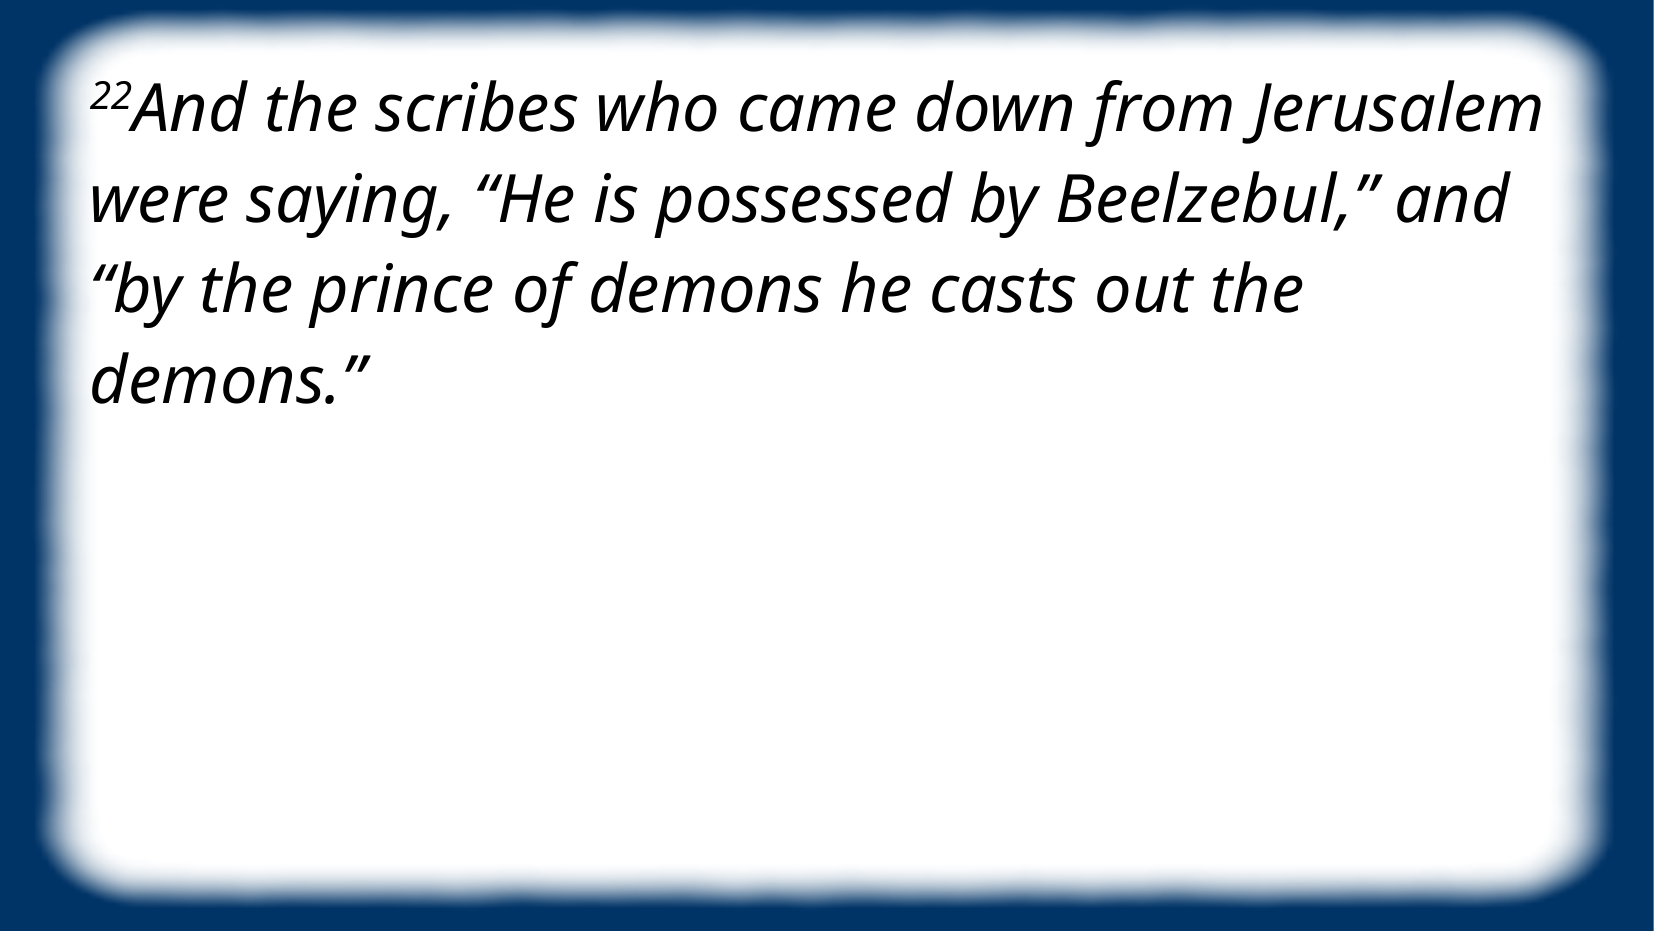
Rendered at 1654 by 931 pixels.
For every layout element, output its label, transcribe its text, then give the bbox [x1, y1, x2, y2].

picture [0, 0, 1654, 931]
text_box 22And the scribes who came down from Jerusalem were saying, “He is possessed by Beelzebul,” and “by the prince of demons he casts out the demons.” [75, 52, 1591, 436]
